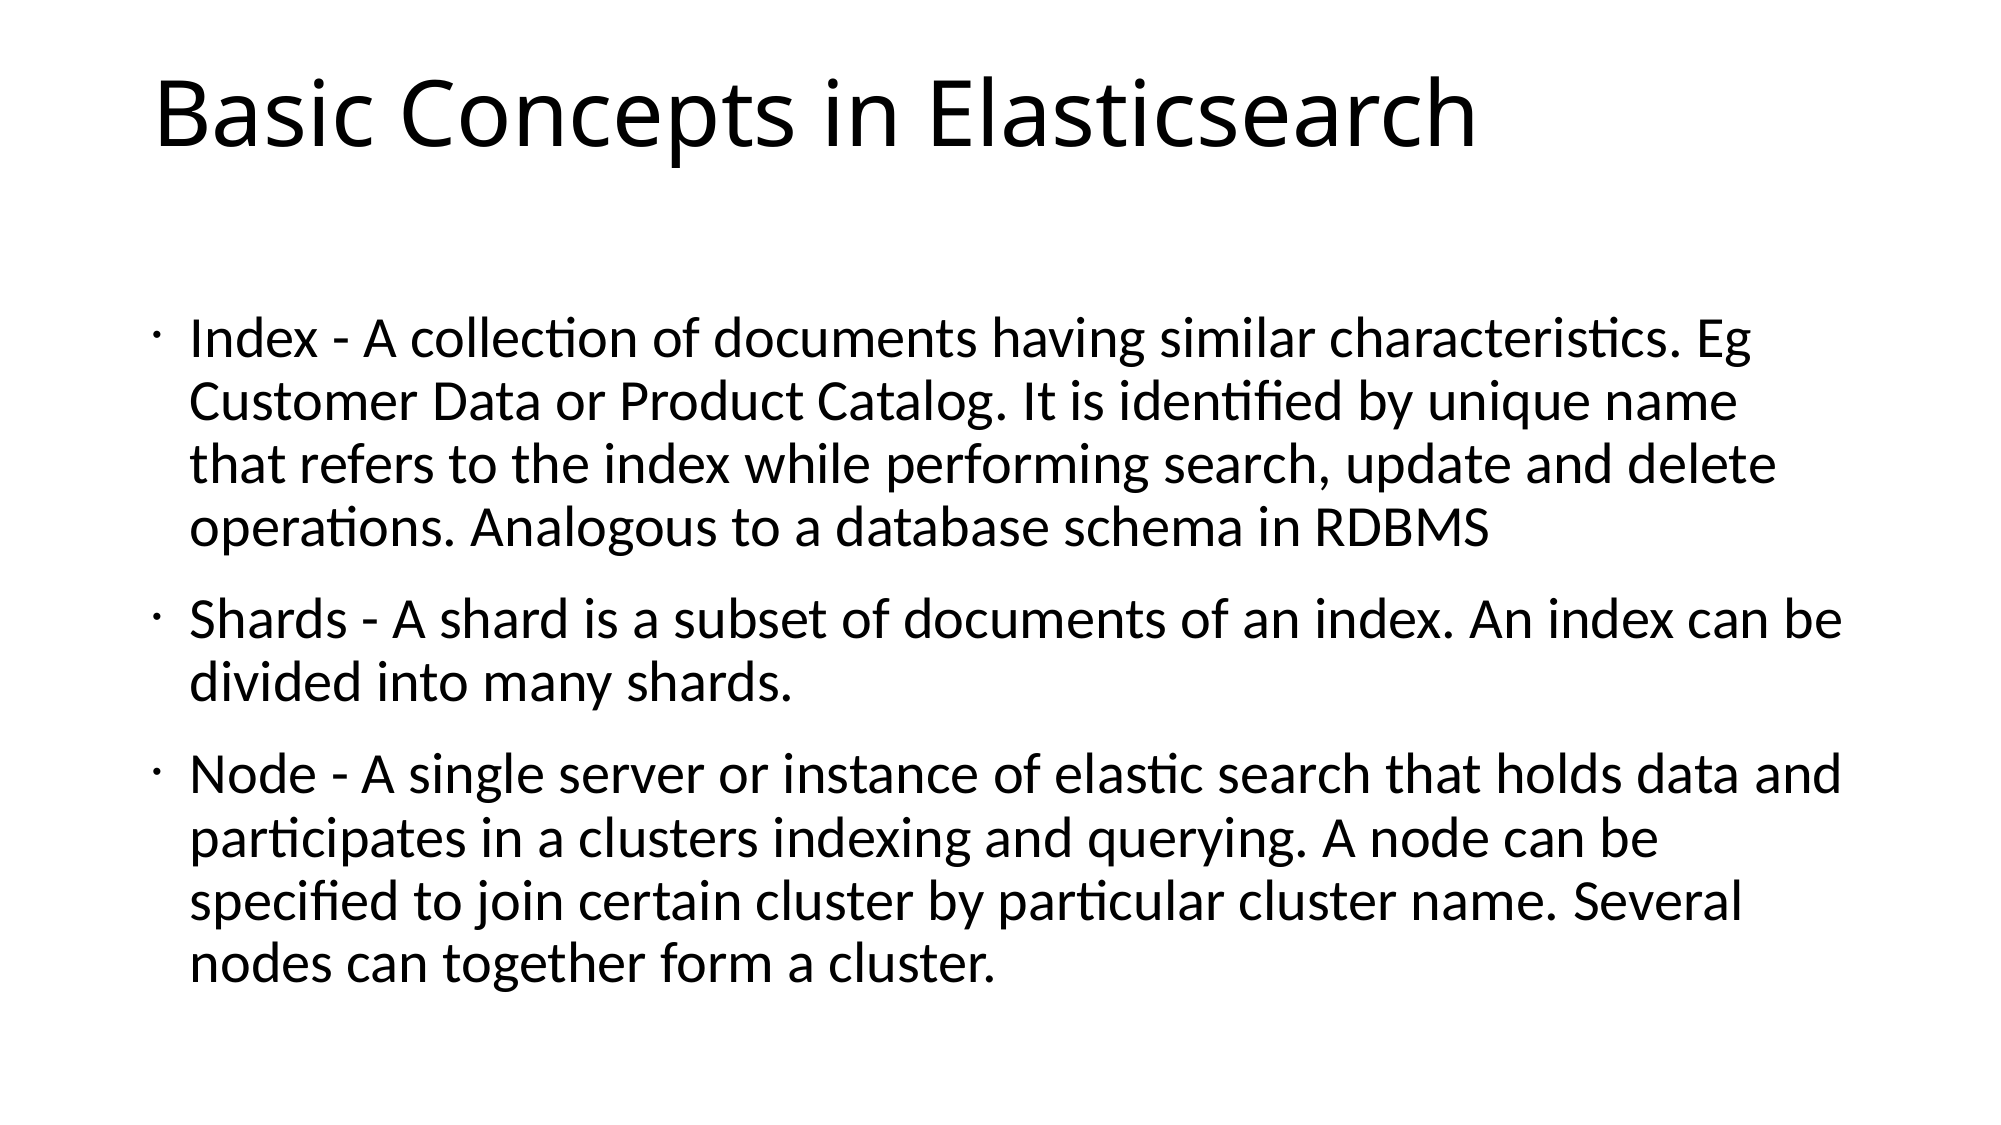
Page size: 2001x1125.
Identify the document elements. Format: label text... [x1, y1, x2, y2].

list Index - A collection of documents having similar characteristics. Eg Customer Data or Product Catalog. It is identified by unique name that refers to the index while performing search, update and delete operations. Analogous to a database schema in RDBMS Shards - A shard is a subset of documents of an index. An index can be divided into many shards. Node - A single server or instance of elastic search that holds data and participates in a clusters indexing and querying. A node can be specified to join certain cluster by particular cluster name. Several nodes can together form a cluster. [137, 299, 1863, 1014]
title Basic Concepts in Elasticsearch [137, 59, 1863, 278]
